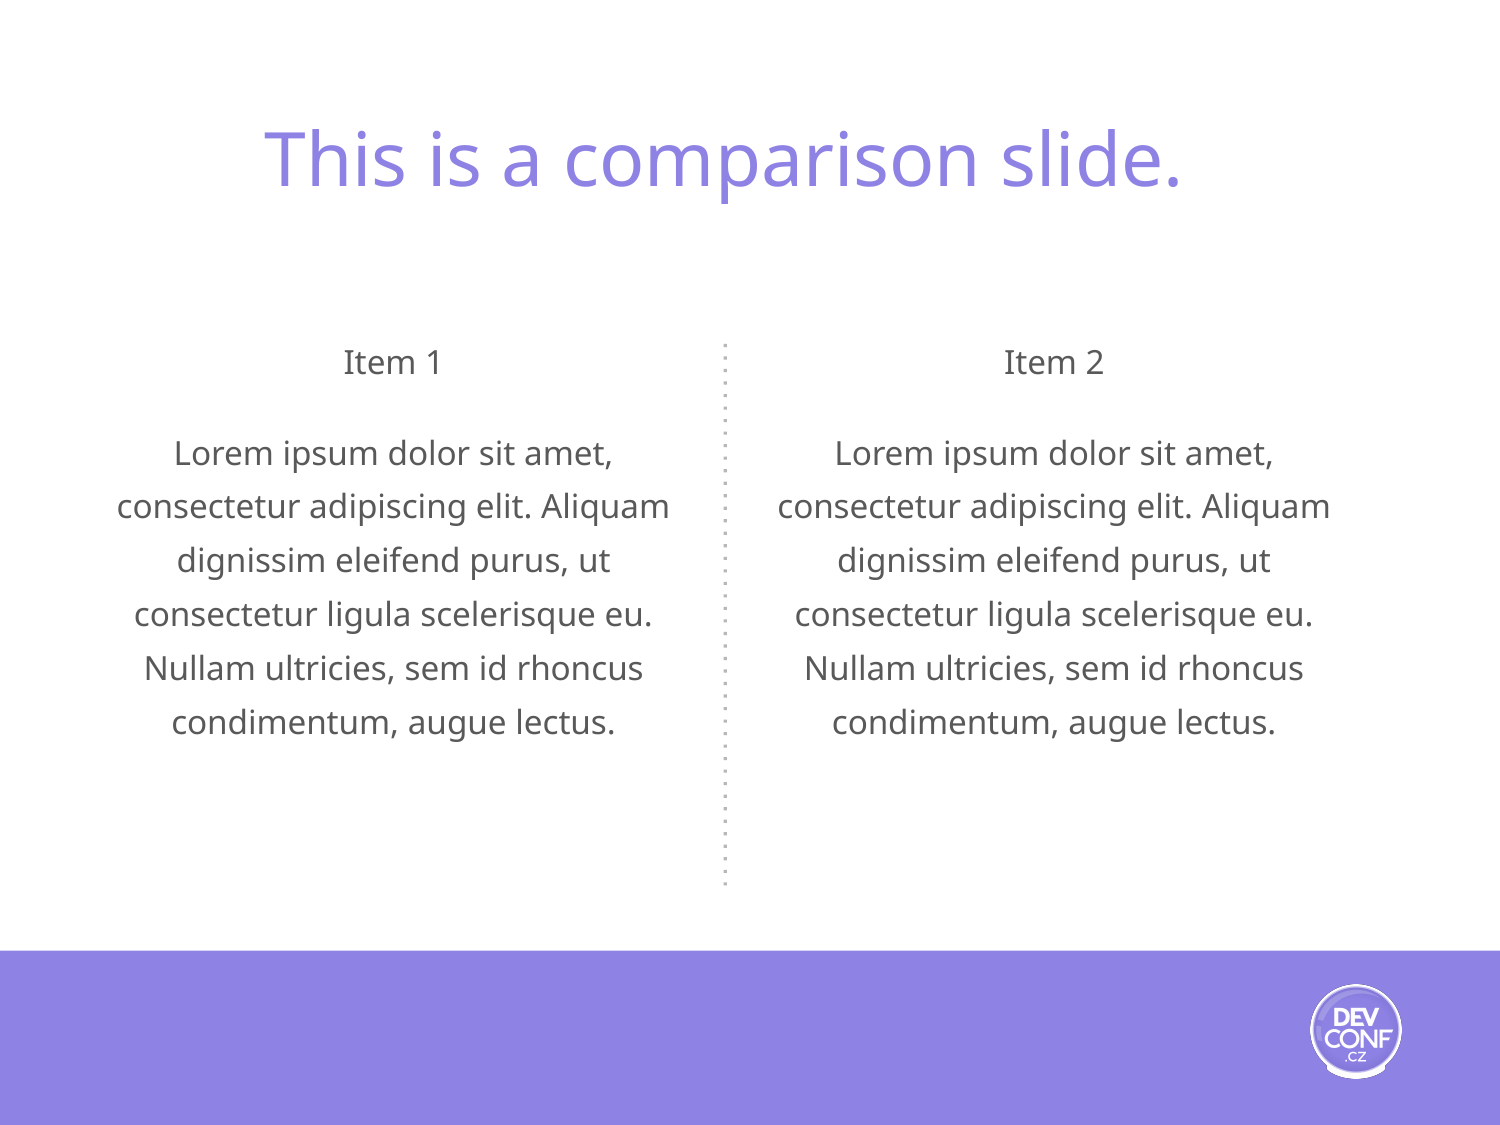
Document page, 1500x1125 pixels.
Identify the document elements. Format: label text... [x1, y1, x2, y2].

list Lorem ipsum dolor sit amet, consectetur adipiscing elit. Aliquam dignissim eleifend purus, ut consectetur ligula scelerisque eu. Nullam ultricies, sem id rhoncus condimentum, augue lectus. [766, 417, 1343, 937]
subtitle Item 2 [766, 330, 1343, 383]
subtitle Item 1 [105, 330, 683, 383]
title This is a comparison slide. [105, 93, 1343, 219]
list Lorem ipsum dolor sit amet, consectetur adipiscing elit. Aliquam dignissim eleifend purus, ut consectetur ligula scelerisque eu. Nullam ultricies, sem id rhoncus condimentum, augue lectus. [105, 417, 683, 937]
picture [1310, 984, 1402, 1079]
